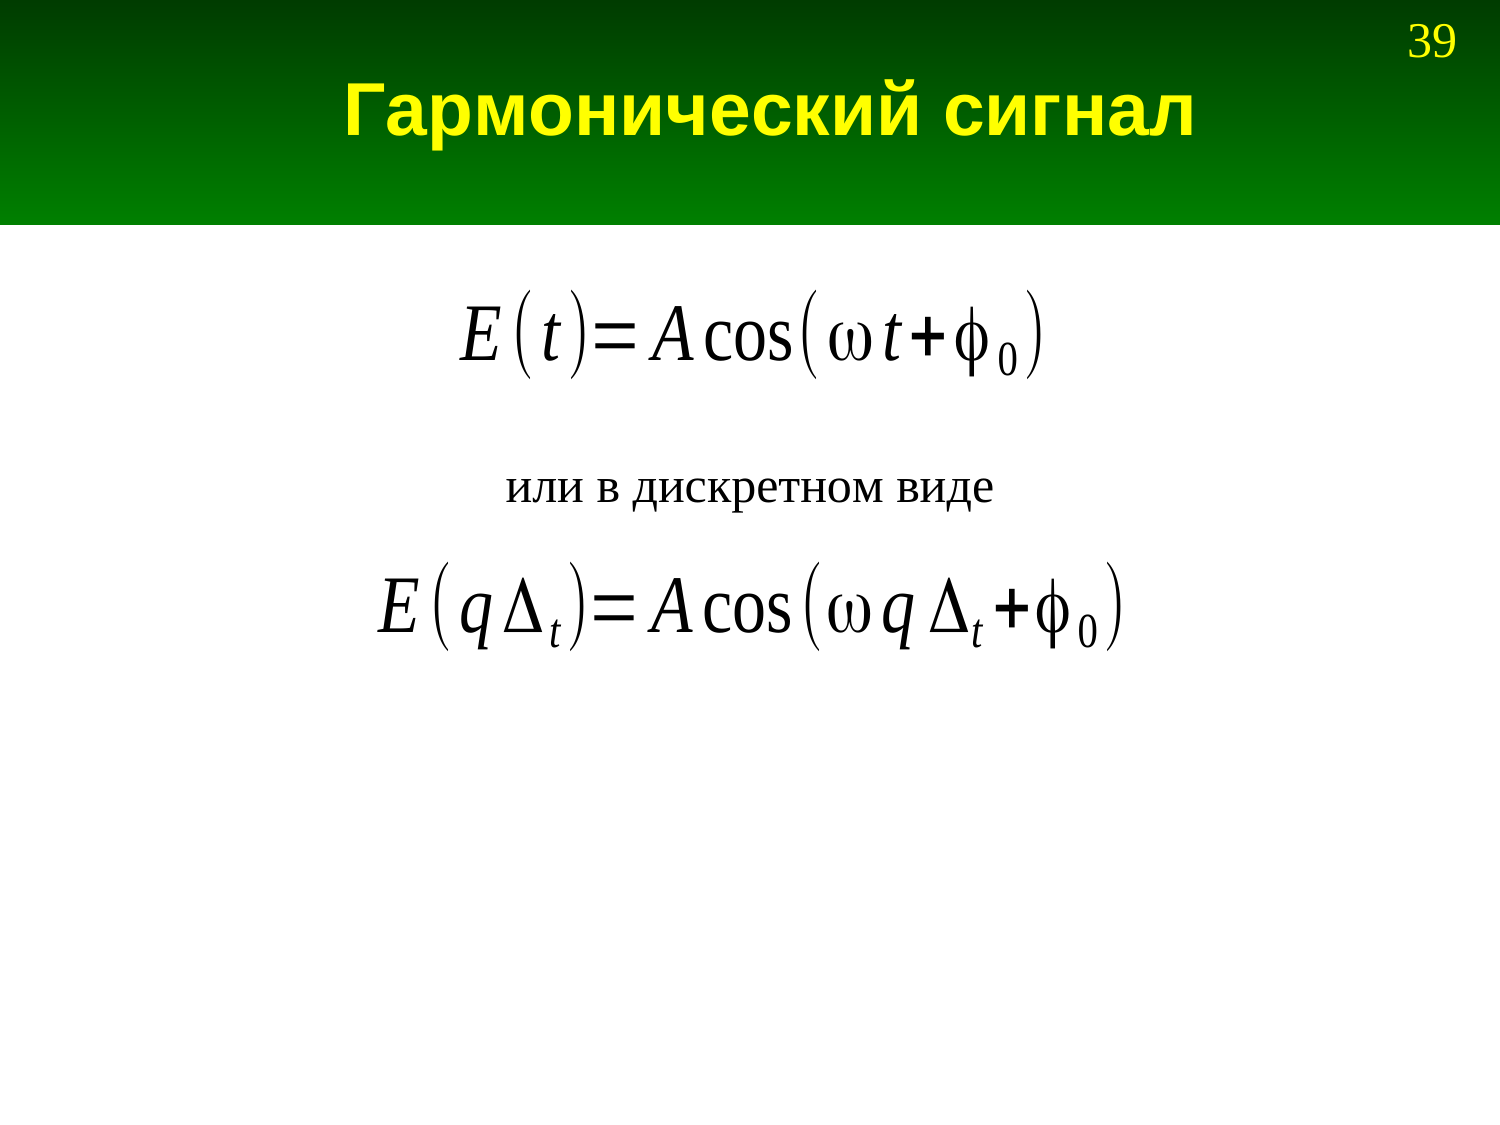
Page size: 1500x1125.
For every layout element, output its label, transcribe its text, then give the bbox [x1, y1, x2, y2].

text_box или в дискретном виде [490, 444, 1010, 520]
chart [357, 555, 1143, 661]
title Гармонический сигнал [100, 7, 1441, 204]
chart [439, 283, 1061, 389]
